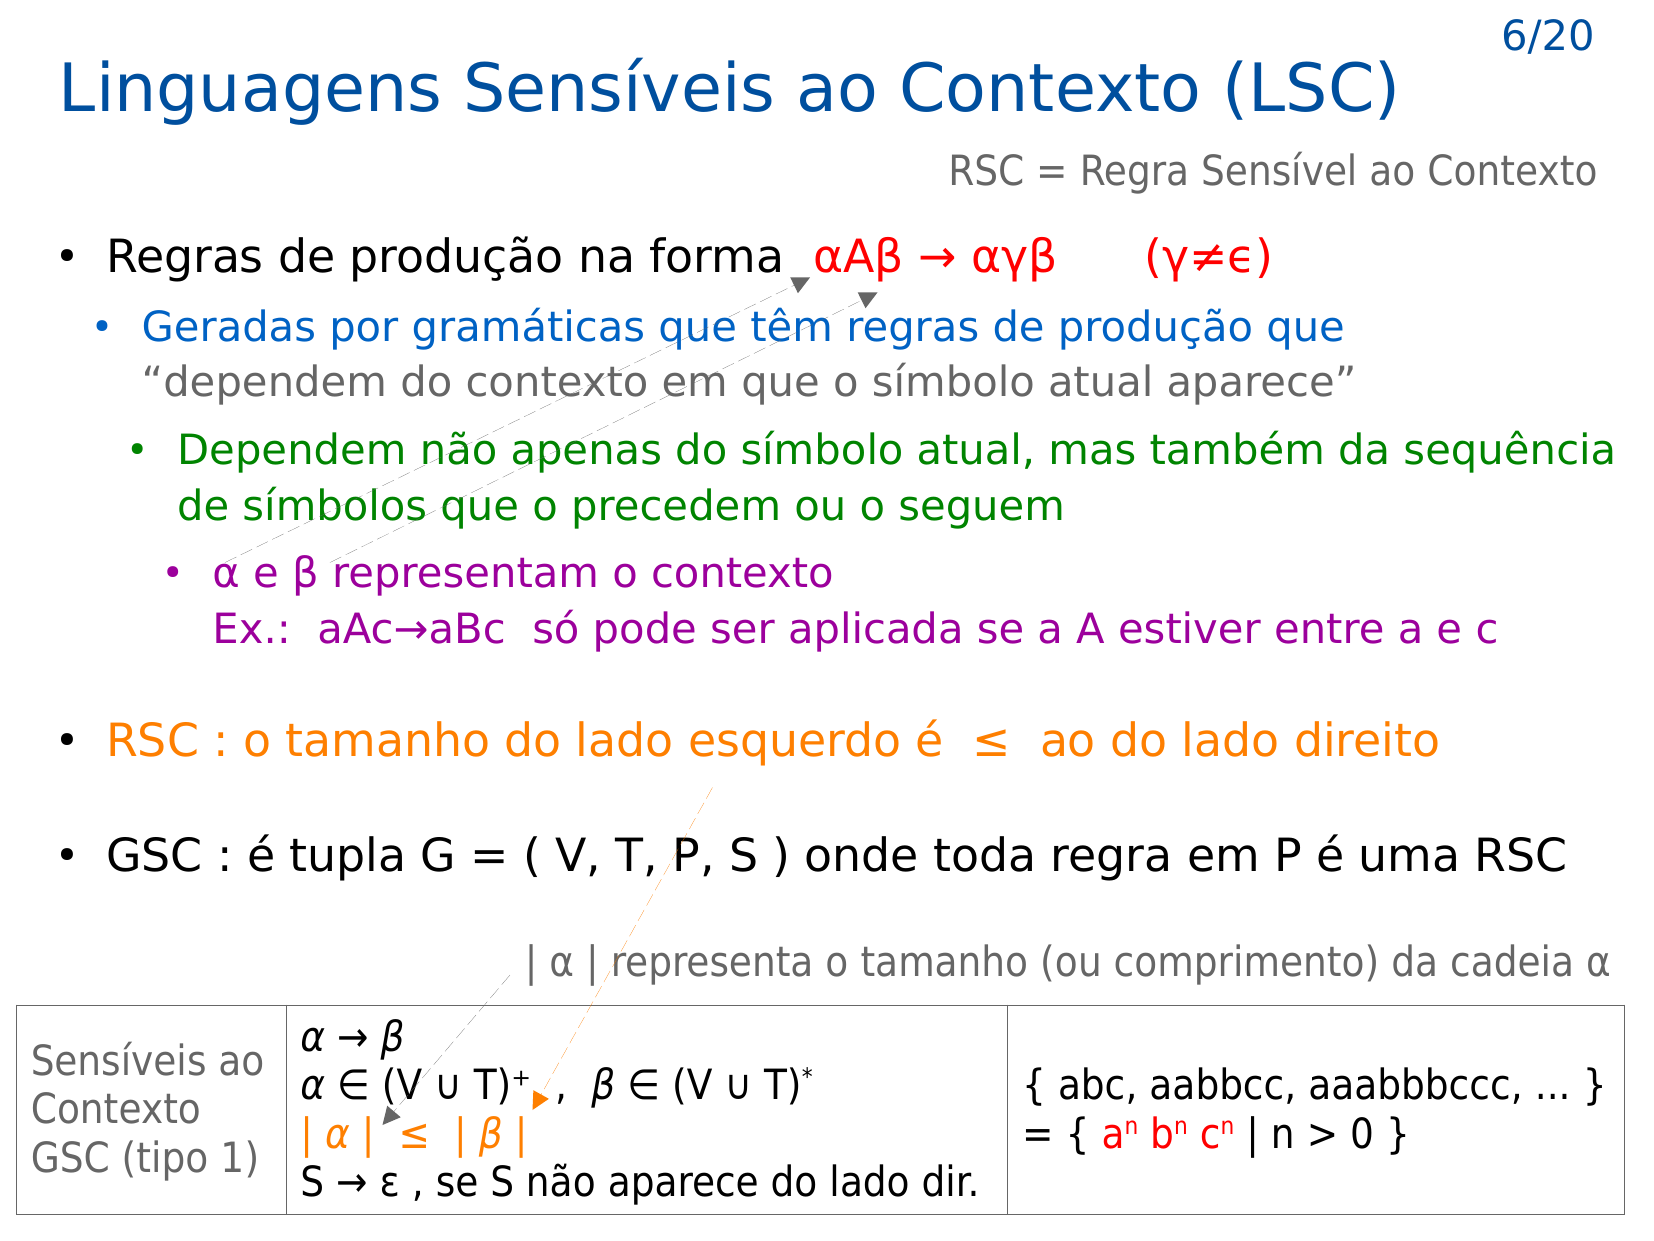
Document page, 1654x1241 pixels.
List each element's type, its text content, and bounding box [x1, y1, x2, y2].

text_box RSC = Regra Sensível ao Contexto [450, 139, 1613, 203]
title Linguagens Sensíveis ao Contexto (LSC) [59, 29, 1625, 148]
table_header { abc, aabbcc, aaabbbccc, ... } = { an bn cn | n > 0 } [1008, 1006, 1624, 1214]
table_header α → β α ∈ (V ∪ T)⁺ , β ∈ (V ∪ T)* | α | ≤ | β | S → ε , se S não aparece do lado dir. [287, 1006, 1007, 1214]
table_header Sensíveis ao Contexto GSC (tipo 1) [17, 1006, 286, 1214]
text_box | α | representa o tamanho (ou comprimento) da cadeia α [510, 930, 1651, 1005]
list Regras de produção na forma αAβ → αγβ (γ≠ϵ) Geradas por gramáticas que têm regras de produção que “dependem do contexto em que o símbolo atual aparece” Dependem não apenas do símbolo atual, mas também da sequência de símbolos que o precedem ou o seguem α e β representam o contexto Ex.: aAc→aBc só pode ser aplicada se a A estiver entre a e c RSC : o tamanho do lado esquerdo é ≤ ao do lado direito GSC : é tupla G = ( V, T, P, S ) onde toda regra em P é uma RSC [59, 222, 1637, 1005]
